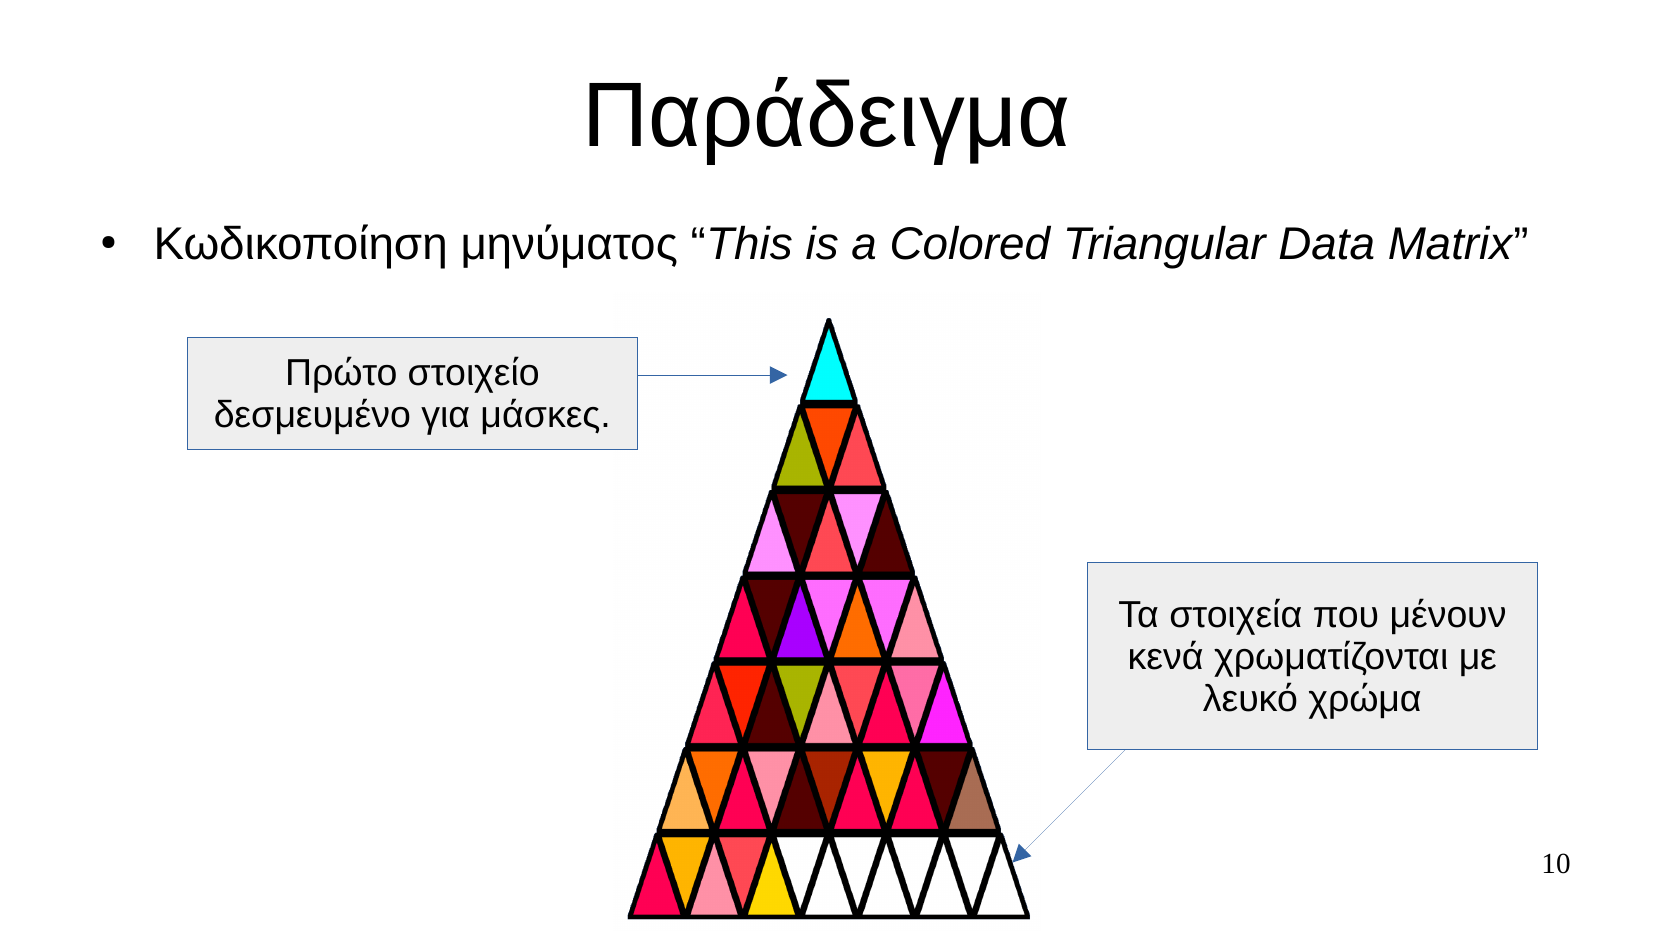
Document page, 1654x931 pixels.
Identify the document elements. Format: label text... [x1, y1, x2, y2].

picture [613, 292, 1041, 931]
text_box Πρώτο στοιχείο δεσμευμένο για μάσκες. [187, 337, 638, 450]
text_box Τα στοιχεία που μένουν κενά χρωματίζονται με λευκό χρώμα [1087, 562, 1538, 750]
title Παράδειγμα [82, 37, 1571, 193]
list Κωδικοποίηση μηνύματος “This is a Colored Triangular Data Matrix” [82, 217, 1654, 376]
